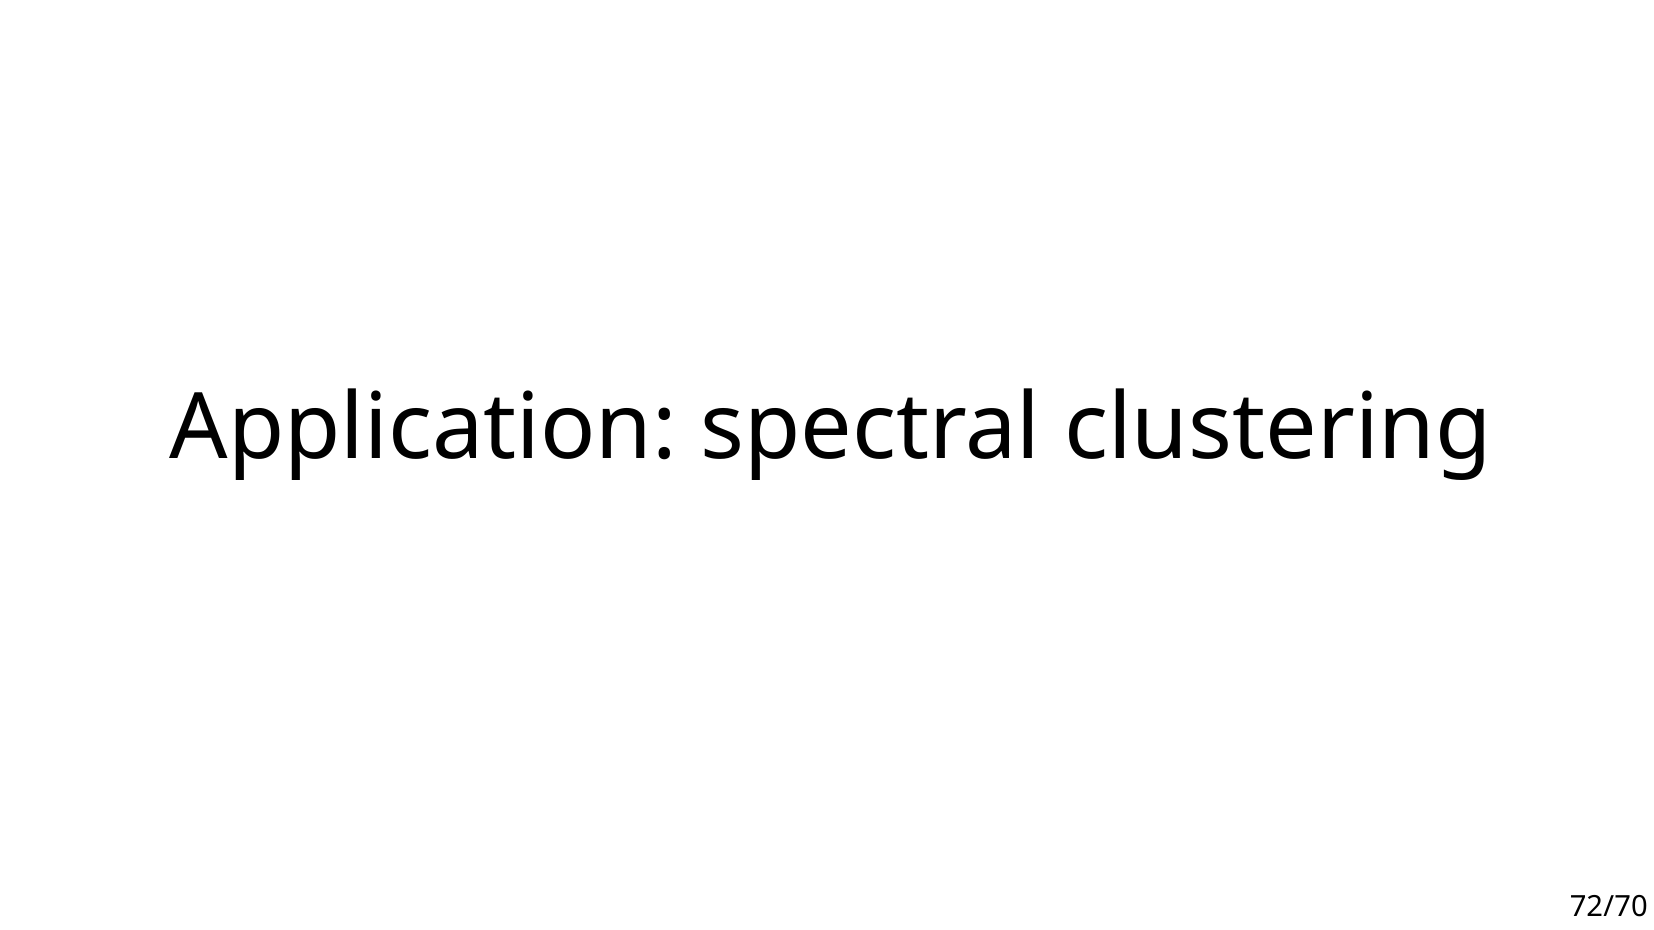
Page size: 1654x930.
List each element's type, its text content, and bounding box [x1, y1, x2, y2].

title Application: spectral clustering [87, 344, 1576, 501]
